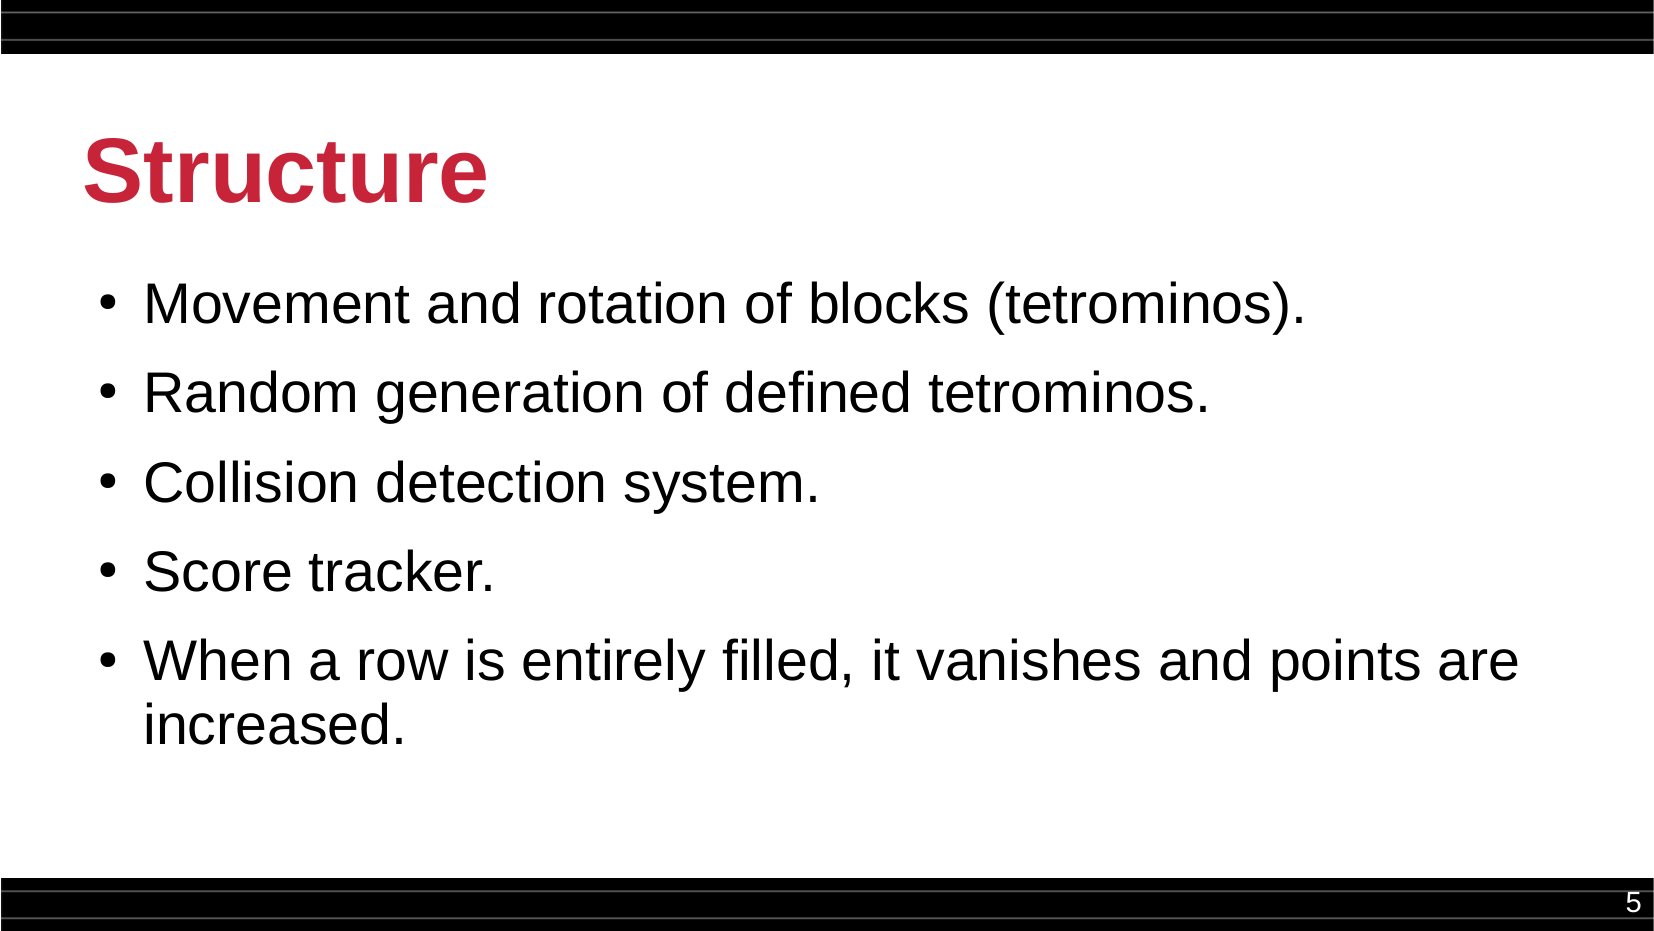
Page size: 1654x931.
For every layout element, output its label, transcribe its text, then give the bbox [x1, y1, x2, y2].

title Structure [82, 92, 1571, 249]
picture [1, 0, 1654, 54]
picture [1, 878, 1654, 931]
list Movement and rotation of blocks (tetrominos). Random generation of defined tetrominos. Collision detection system. Score tracker. When a row is entirely filled, it vanishes and points are increased. [82, 271, 1571, 758]
